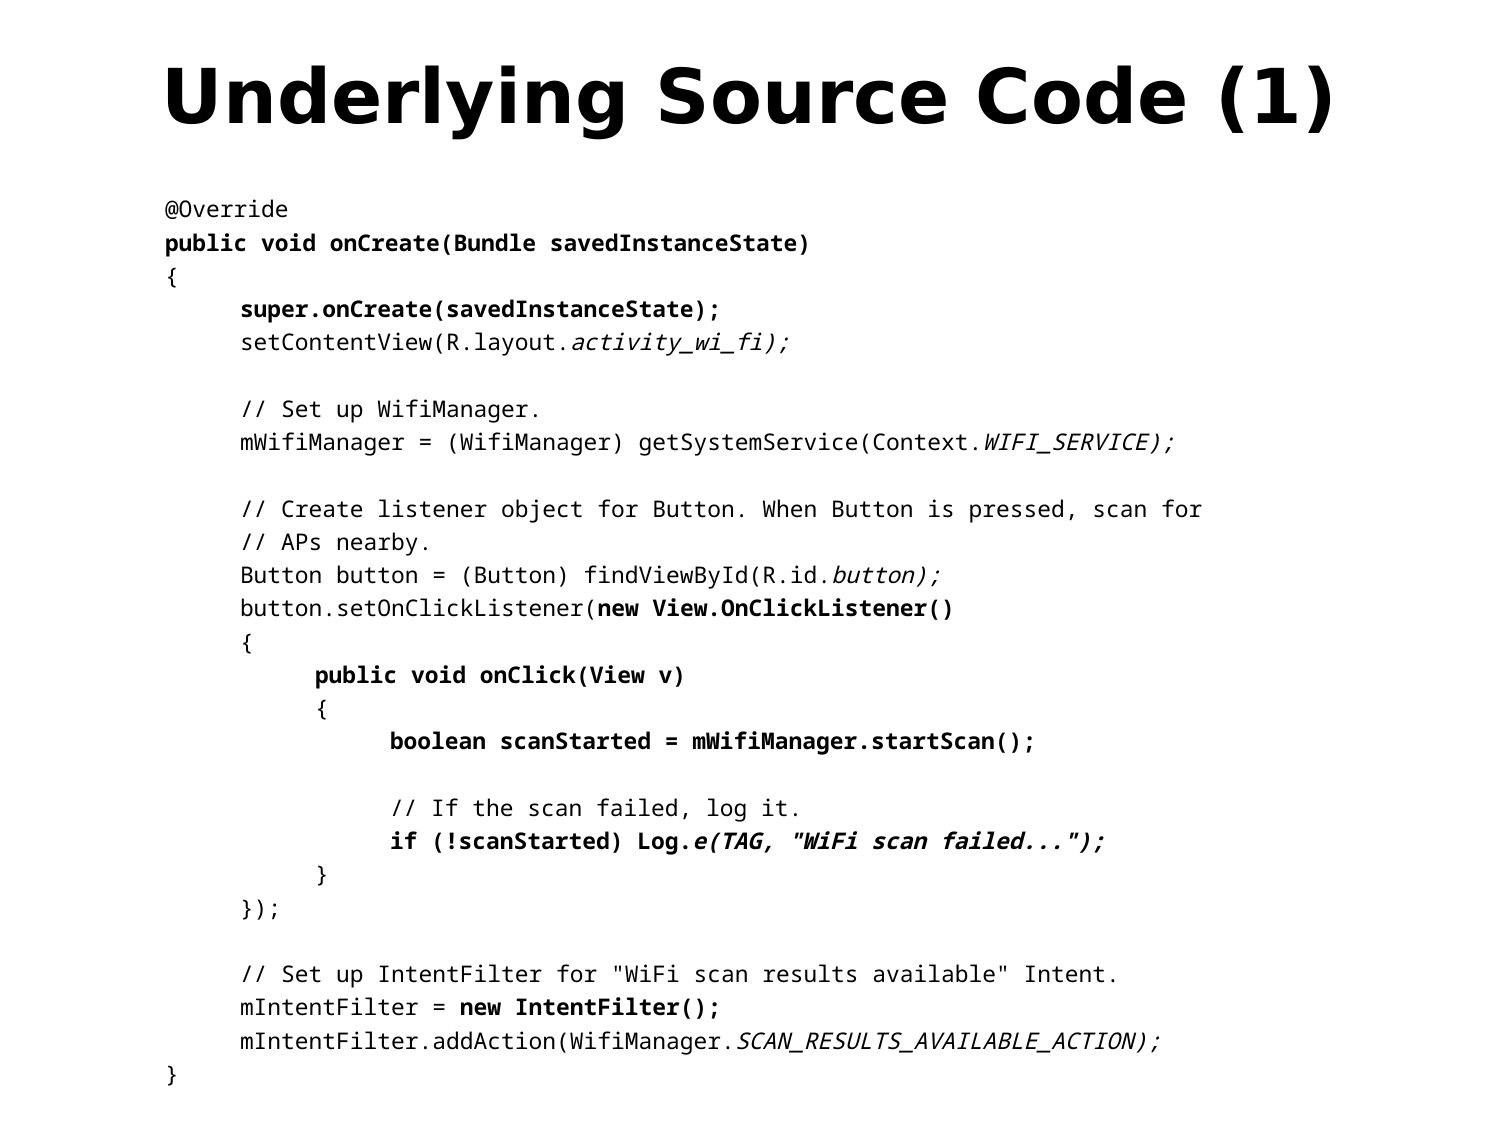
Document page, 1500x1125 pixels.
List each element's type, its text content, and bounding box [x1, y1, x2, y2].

title Underlying Source Code (1) [75, 0, 1426, 187]
list @Override public void onCreate(Bundle savedInstanceState) { super.onCreate(savedInstanceState); setContentView(R.layout.activity_wi_fi); // Set up WifiManager. mWifiManager = (WifiManager) getSystemService(Context.WIFI_SERVICE); // Create listener object for Button. When Button is pressed, scan for // APs nearby. Button button = (Button) findViewById(R.id.button); button.setOnClickListener(new View.OnClickListener() { public void onClick(View v) { boolean scanStarted = mWifiManager.startScan(); // If the scan failed, log it. if (!scanStarted) Log.e(TAG, "WiFi scan failed..."); } }); // Set up IntentFilter for "WiFi scan results available" Intent. mIntentFilter = new IntentFilter(); mIntentFilter.addAction(WifiManager.SCAN_RESULTS_AVAILABLE_ACTION); } [75, 187, 1426, 1125]
